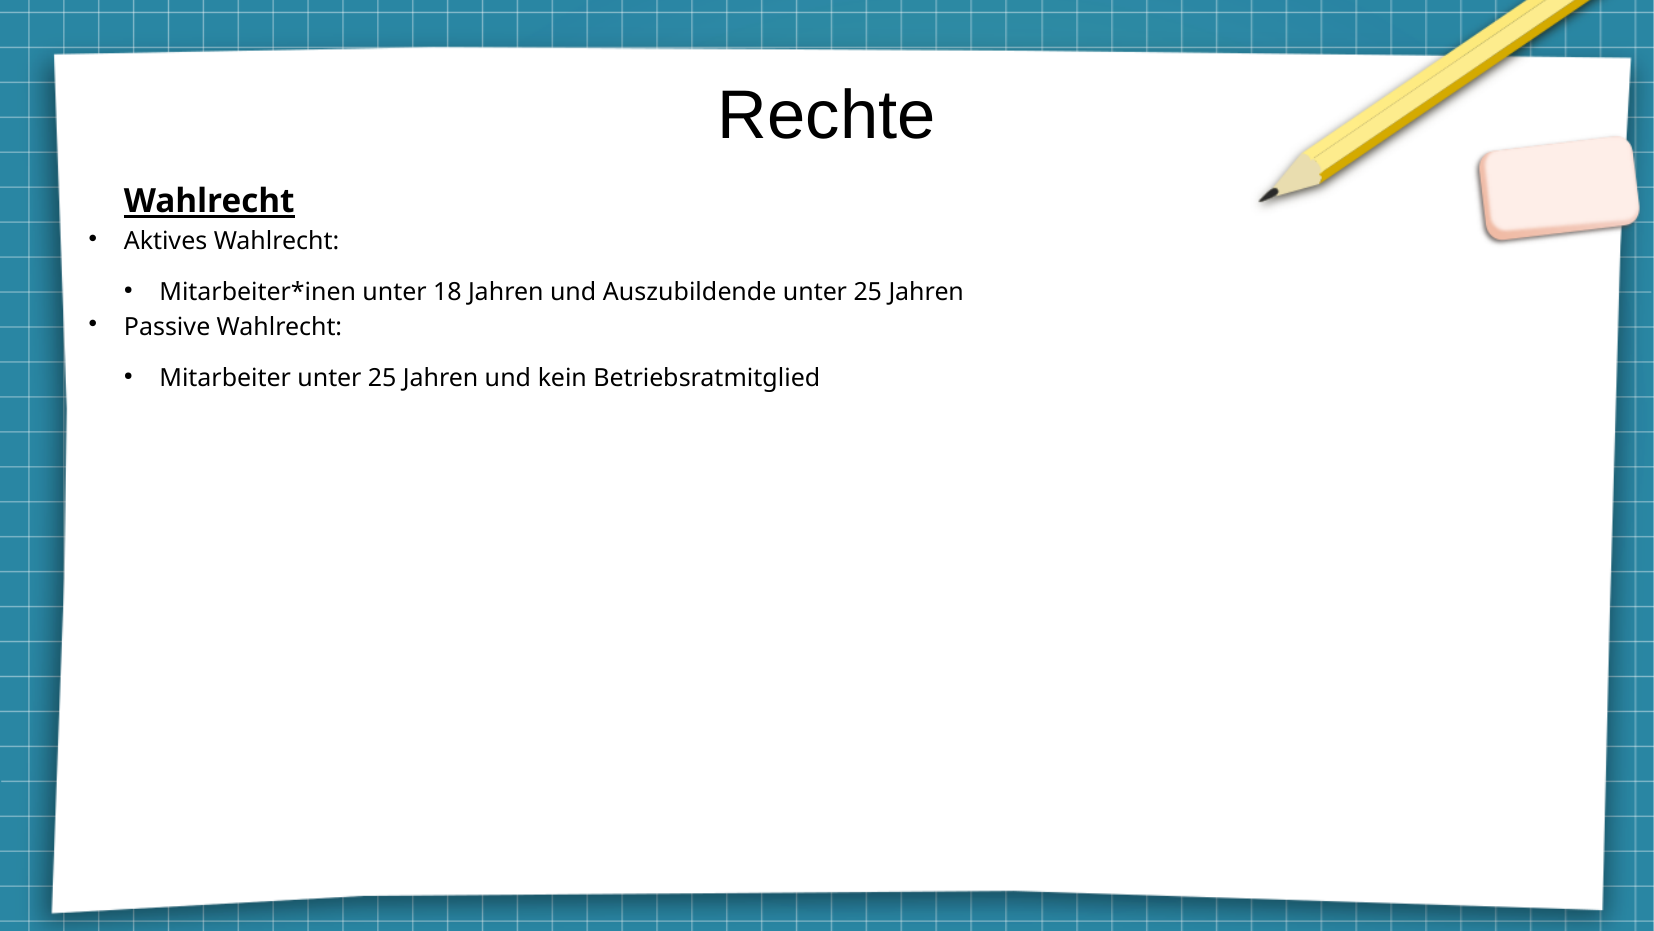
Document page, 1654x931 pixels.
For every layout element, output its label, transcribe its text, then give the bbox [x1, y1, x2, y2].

title Rechte [82, 37, 1571, 193]
picture [0, 0, 1654, 931]
list Wahlrecht Aktives Wahlrecht: Mitarbeiter*inen unter 18 Jahren und Auszubildende unter 25 Jahren Passive Wahlrecht: Mitarbeiter unter 25 Jahren und kein Betriebsratmitglied [88, 177, 1004, 414]
